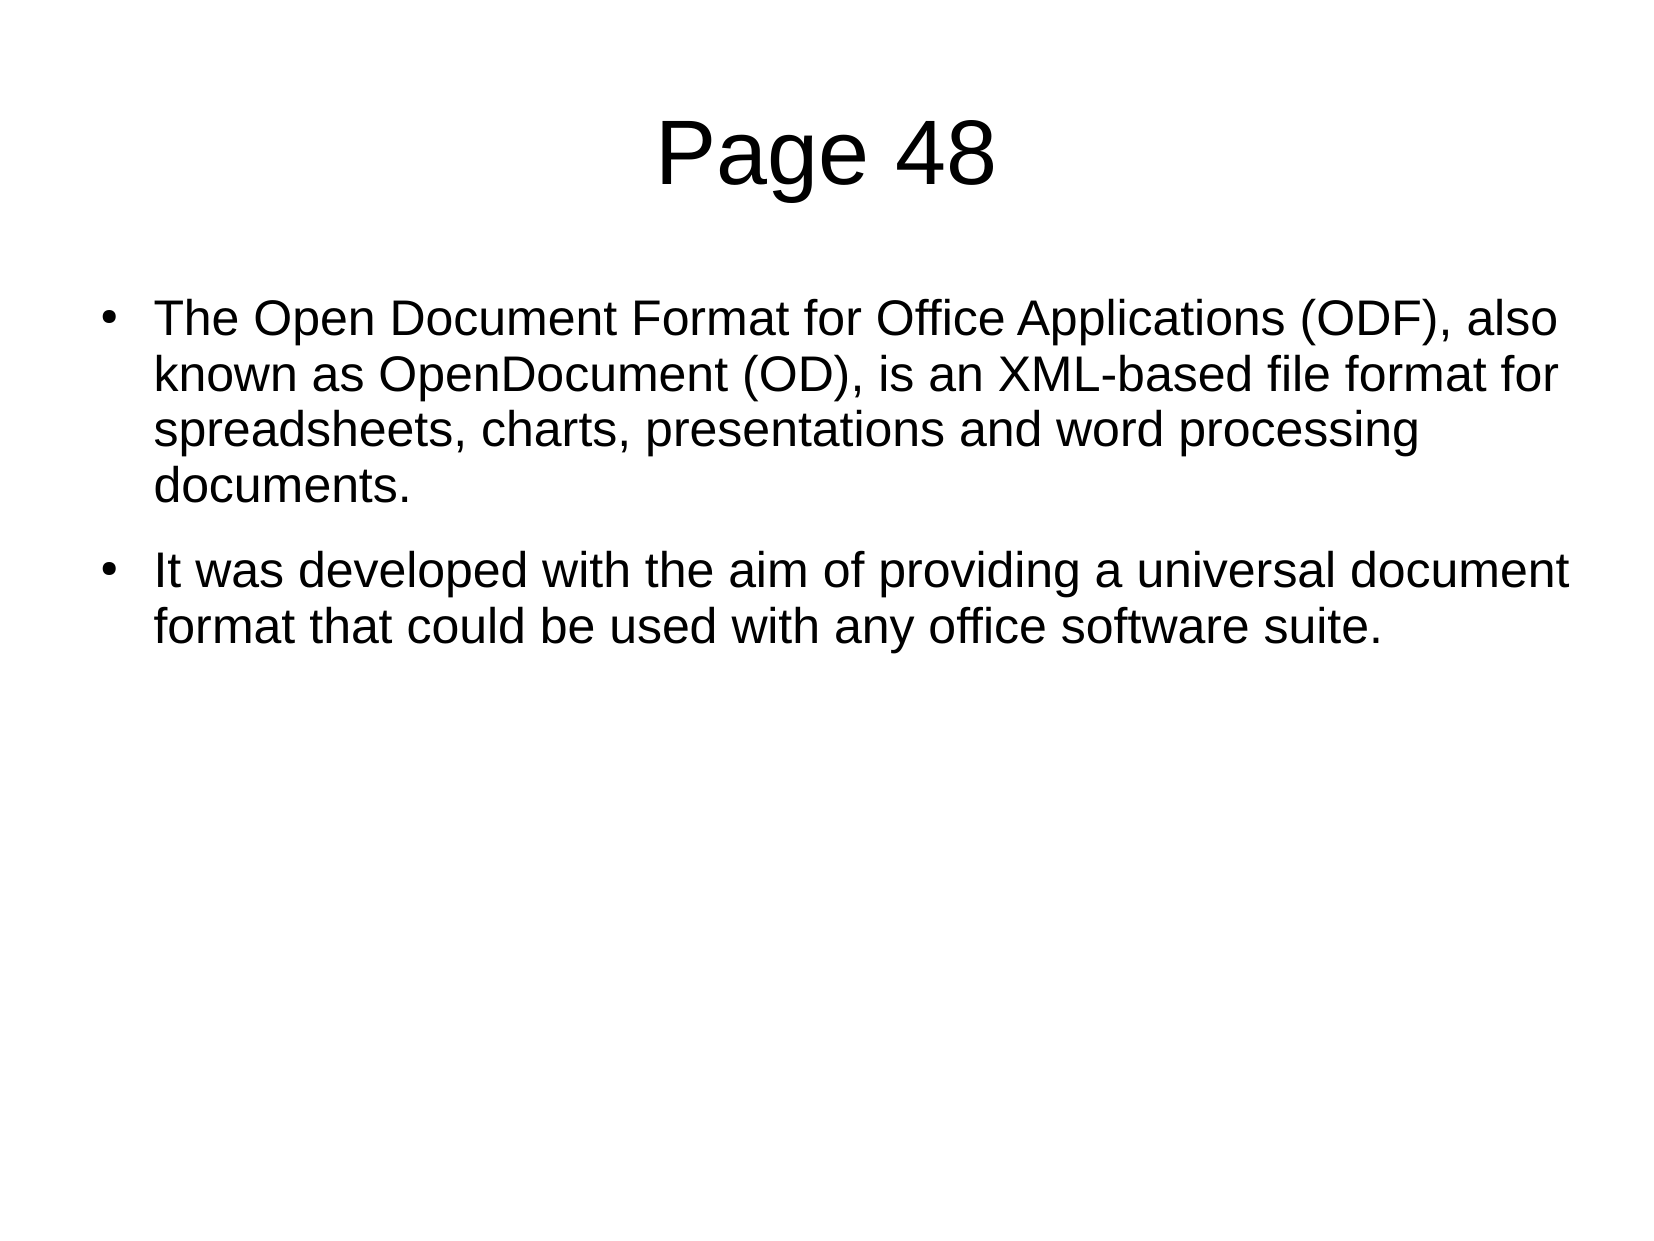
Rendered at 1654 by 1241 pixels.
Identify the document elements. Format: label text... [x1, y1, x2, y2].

list The Open Document Format for Office Applications (ODF), also known as OpenDocument (OD), is an XML-based file format for spreadsheets, charts, presentations and word processing documents. It was developed with the aim of providing a universal document format that could be used with any office software suite. [82, 290, 1571, 1109]
title Page 48 [82, 49, 1571, 257]
